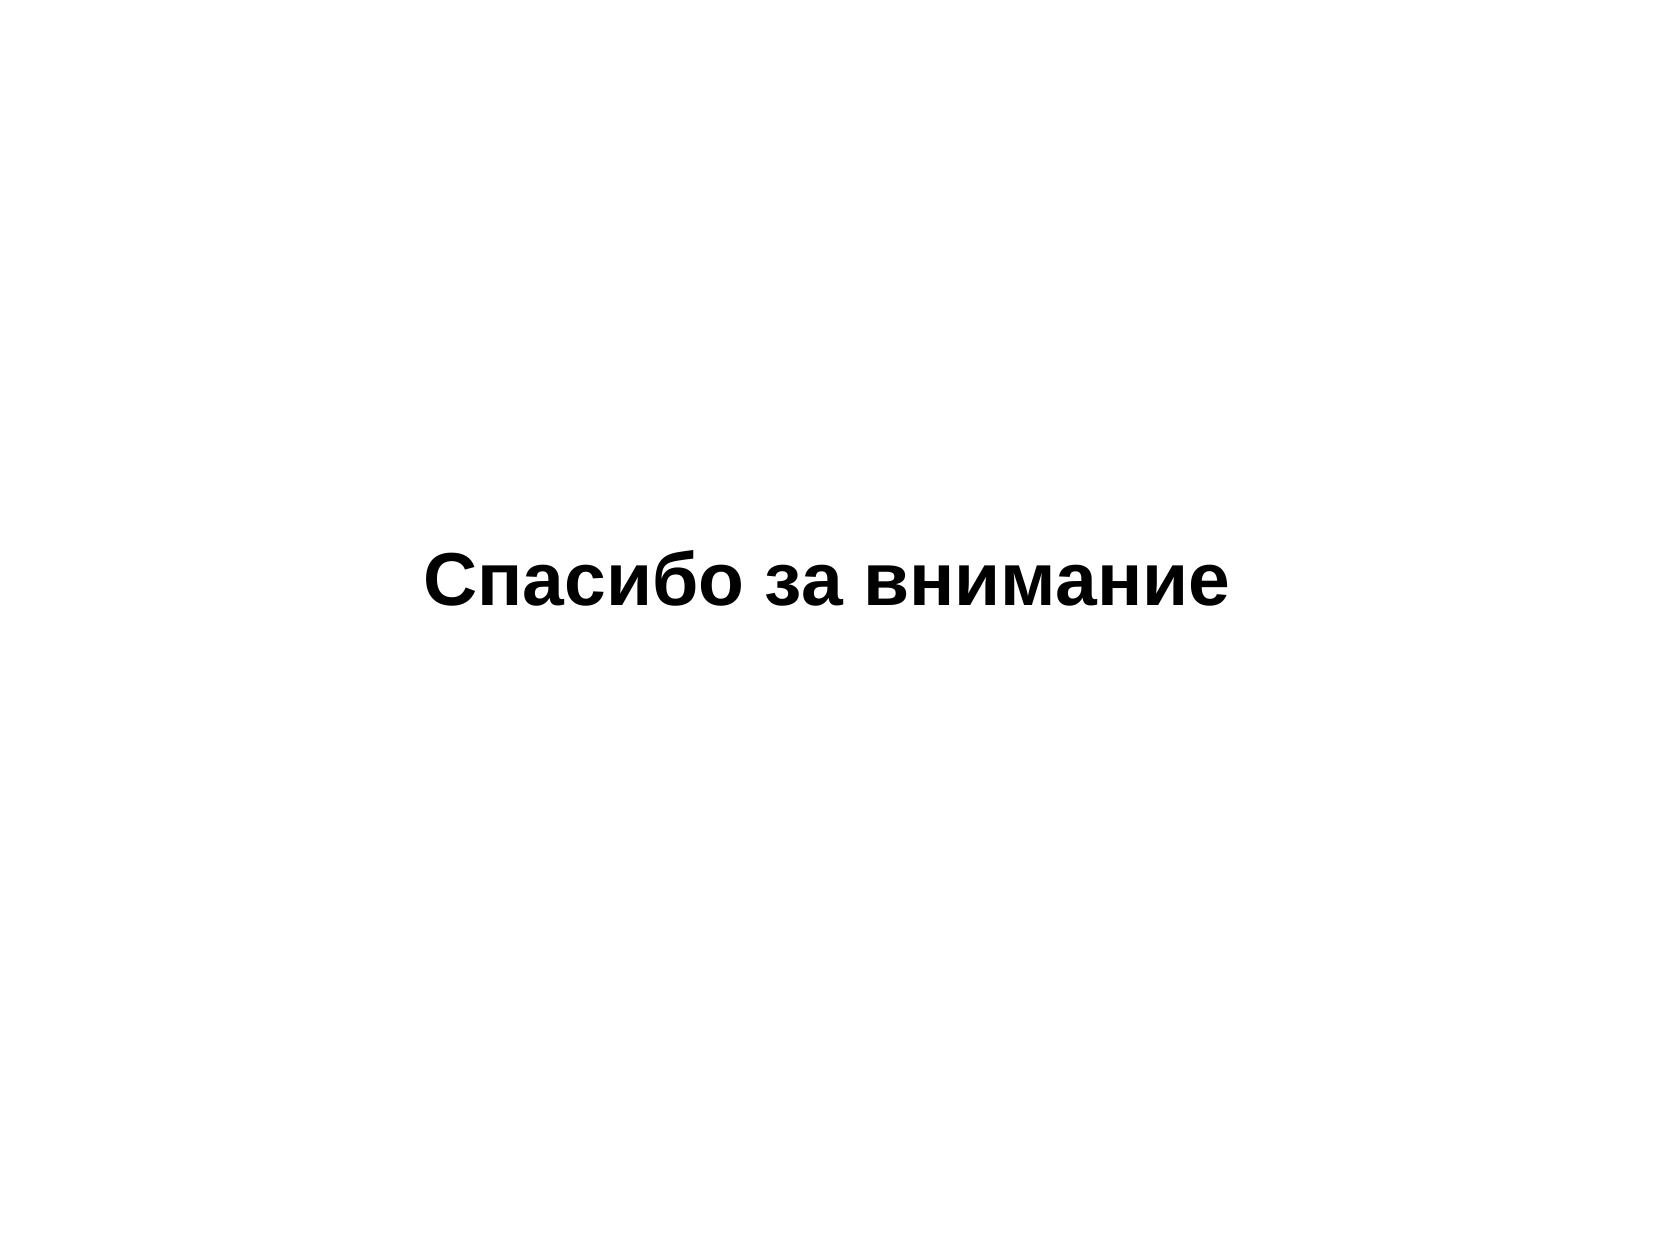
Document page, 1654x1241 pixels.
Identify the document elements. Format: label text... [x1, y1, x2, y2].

subtitle Спасибо за внимание [82, 49, 1571, 1109]
